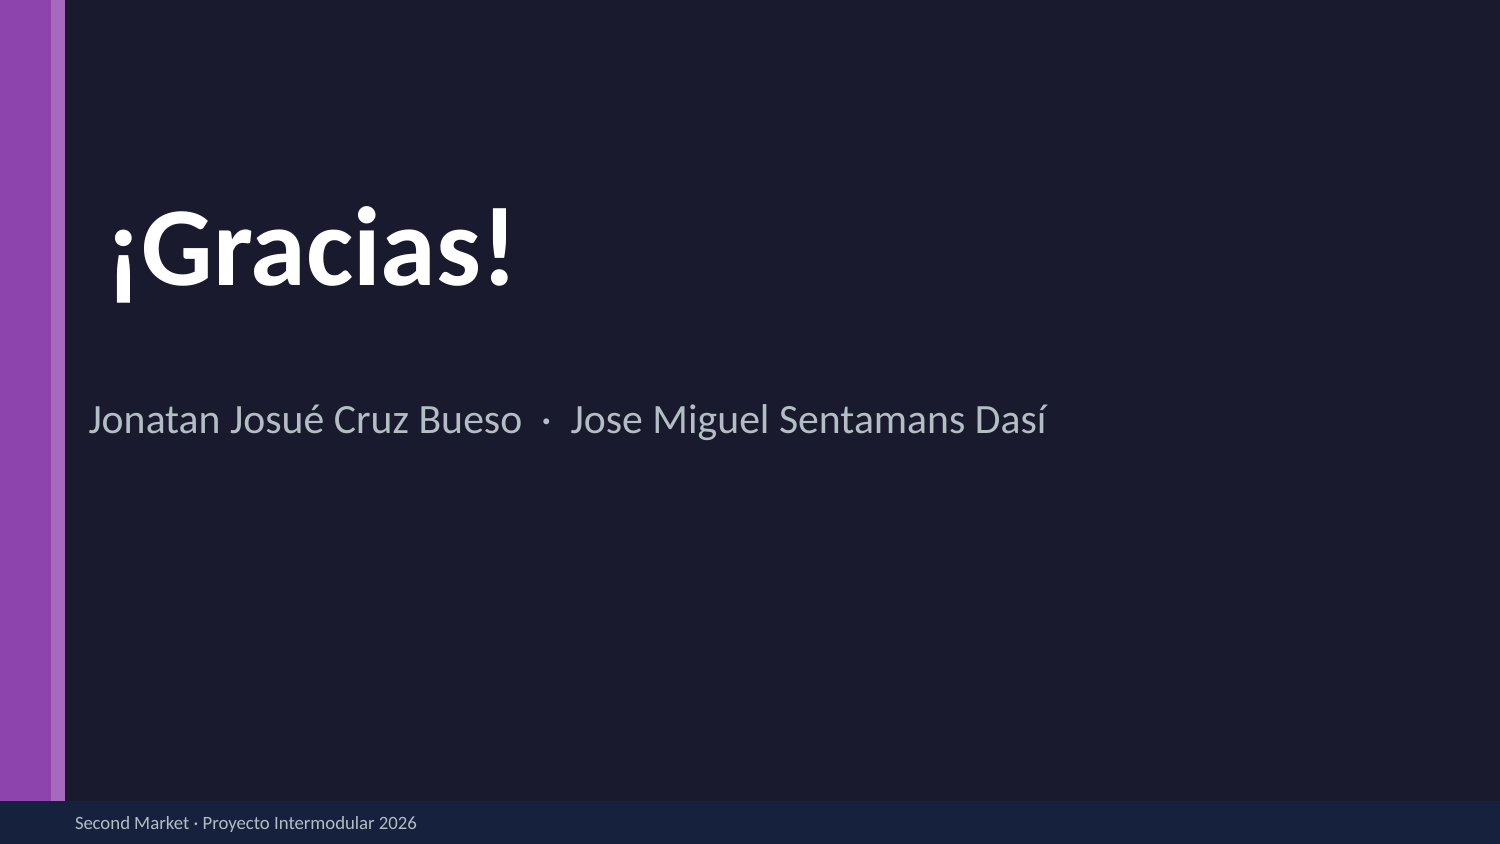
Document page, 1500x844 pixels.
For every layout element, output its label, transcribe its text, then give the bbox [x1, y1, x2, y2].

text_box [0, 0, 1500, 844]
text_box ¡Gracias! [104, 164, 1425, 315]
text_box Jonatan Josué Cruz Bueso · Jose Miguel Sentamans Dasí [88, 390, 1418, 443]
text_box Second Market · Proyecto Intermodular 2026 [74, 805, 1425, 839]
